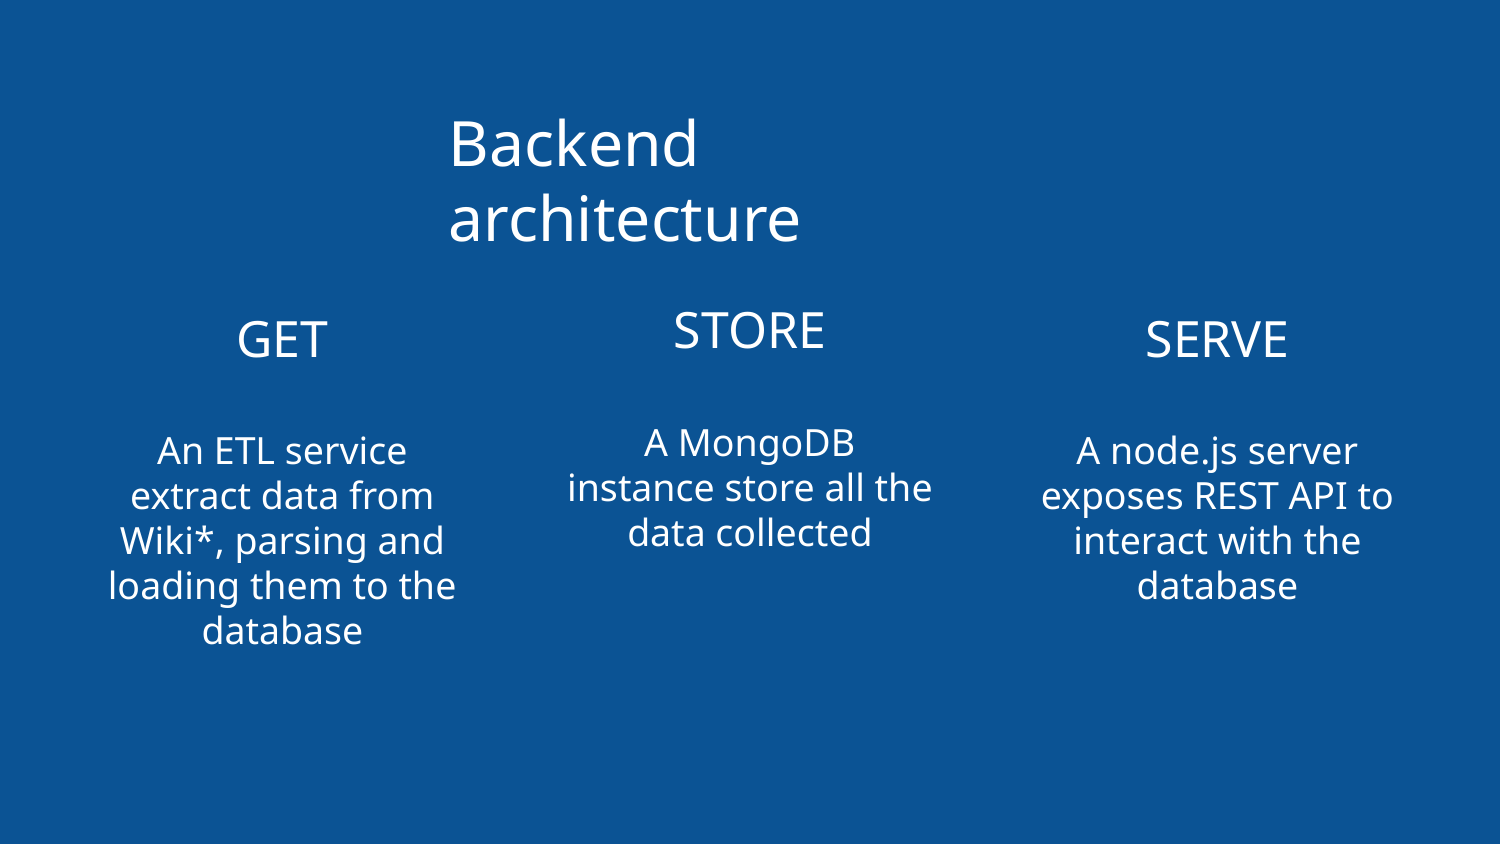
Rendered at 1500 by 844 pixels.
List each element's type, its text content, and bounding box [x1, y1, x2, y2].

text_box STORE A MongoDB instance store all the data collected [550, 283, 950, 686]
text_box Backend architecture [433, 88, 1066, 193]
text_box GET An ETL service extract data from Wiki*, parsing and loading them to the database [83, 292, 482, 695]
text_box SERVE A node.js server exposes REST API to interact with the database [1018, 292, 1417, 695]
